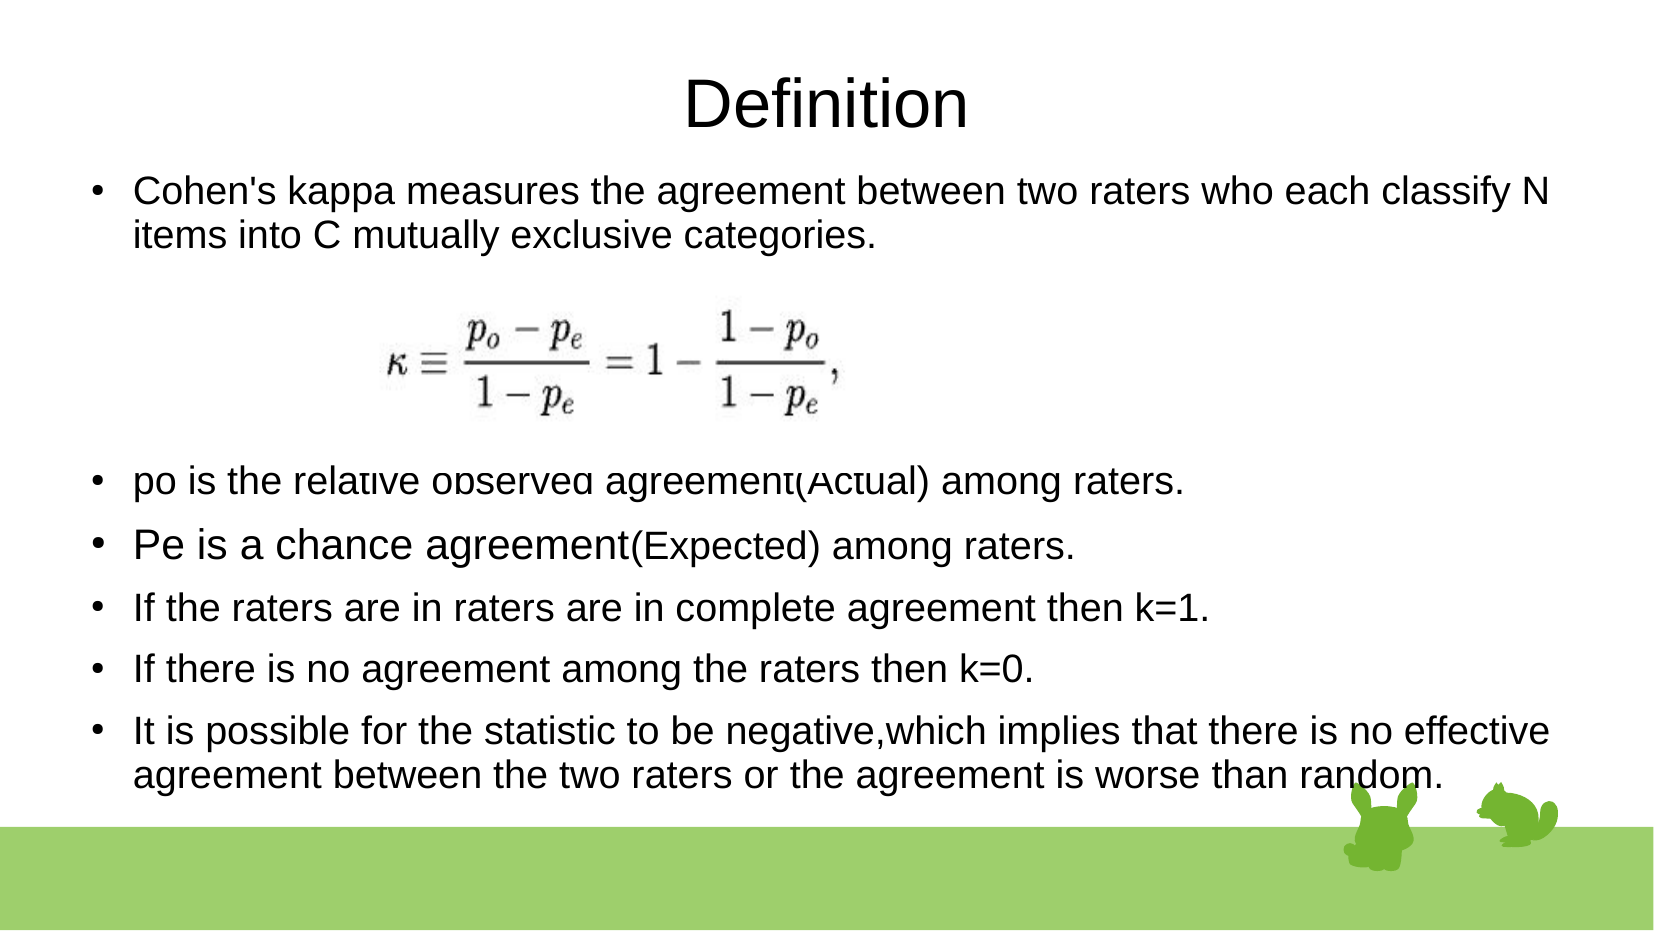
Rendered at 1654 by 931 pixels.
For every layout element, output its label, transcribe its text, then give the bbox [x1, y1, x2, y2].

list Cohen's kappa measures the agreement between two raters who each classify N items into C mutually exclusive categories. po is the relative observed agreement(Actual) among raters. Pe is a chance agreement(Expected) among raters. If the raters are in raters are in complete agreement then k=1. If there is no agreement among the raters then k=0. It is possible for the statistic to be negative,which implies that there is no effective agreement between the two raters or the agreement is worse than random. [76, 169, 1565, 827]
title Definition [88, 29, 1565, 169]
picture [354, 265, 879, 473]
